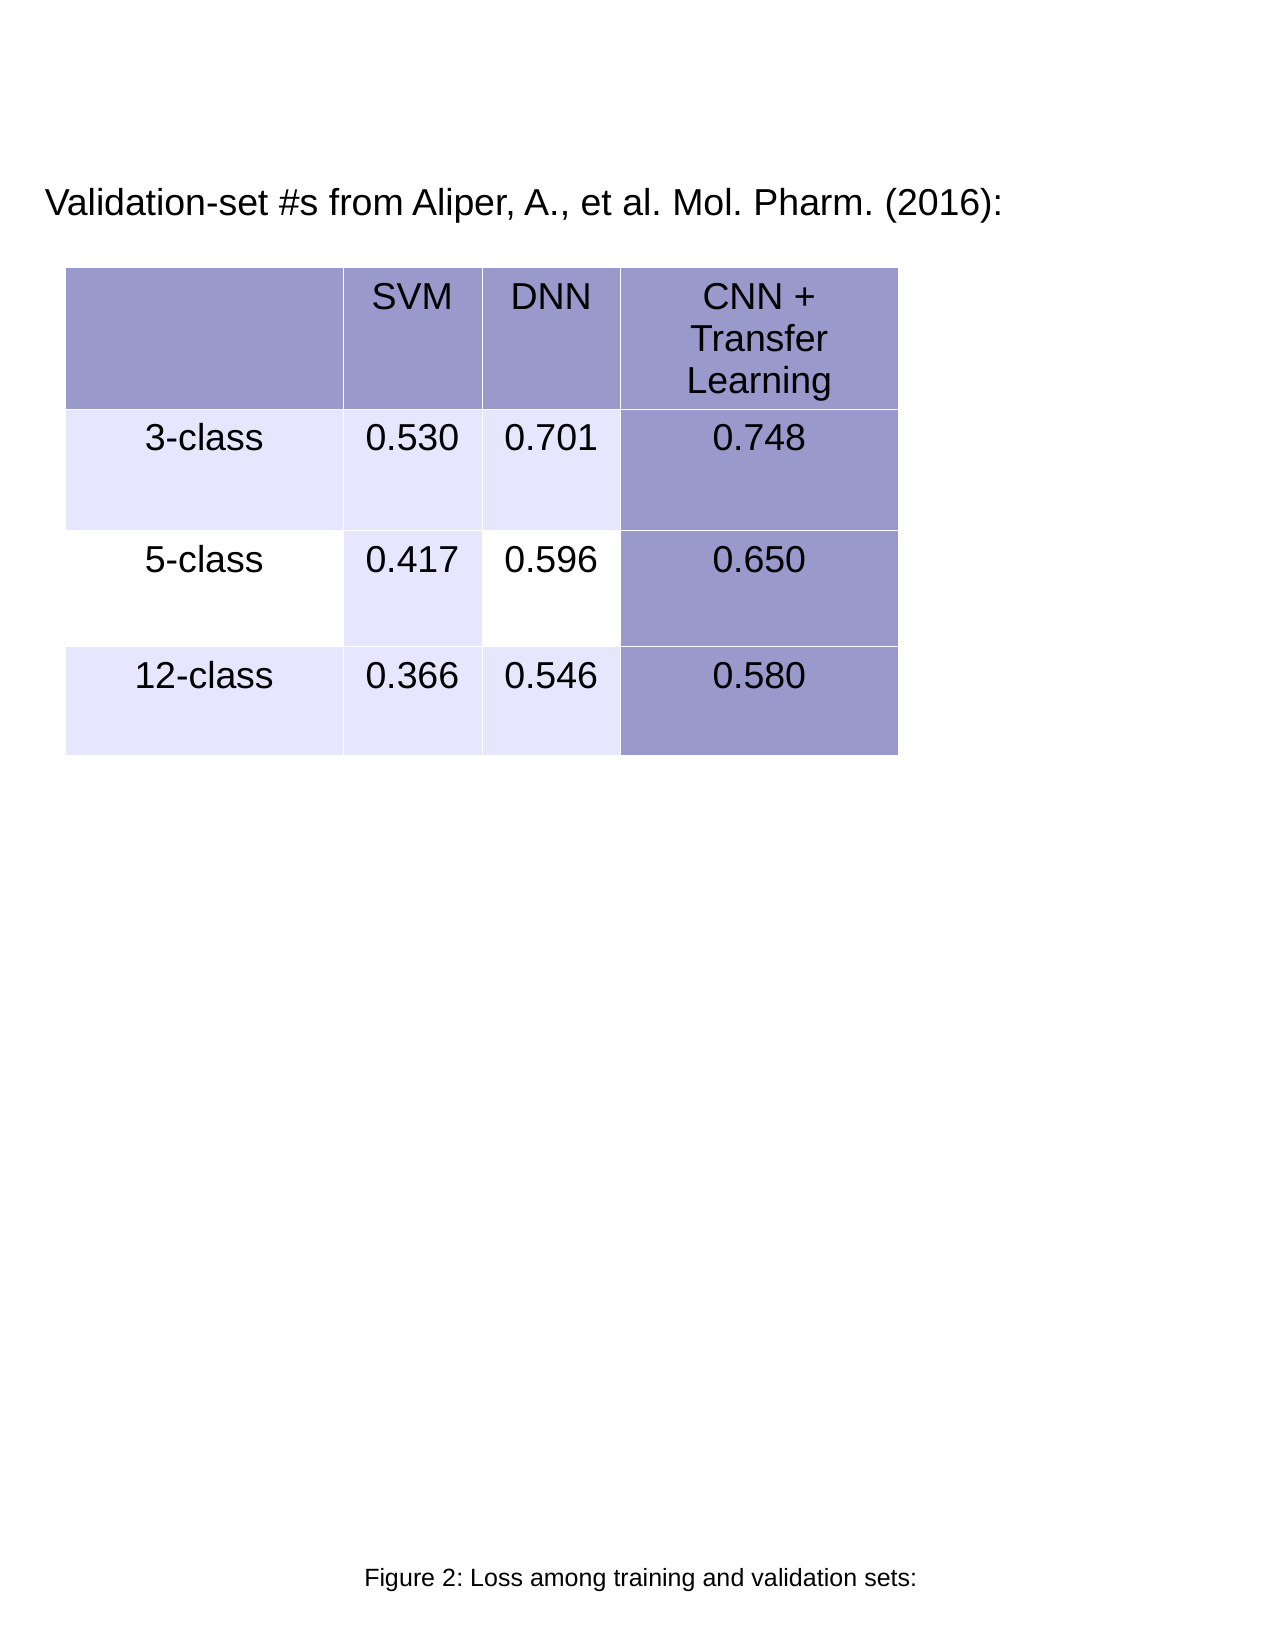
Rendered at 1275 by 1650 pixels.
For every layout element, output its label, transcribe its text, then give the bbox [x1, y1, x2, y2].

table_cell 0.650 [621, 531, 898, 646]
table_cell 0.701 [483, 410, 620, 530]
table_cell 0.366 [344, 647, 482, 755]
table_cell 0.596 [483, 531, 620, 646]
table_cell 0.546 [483, 647, 620, 755]
text_box Validation-set #s from Aliper, A., et al. Mol. Pharm. (2016): [30, 174, 1019, 316]
table_cell 5-class [66, 531, 343, 646]
table_cell 0.530 [344, 410, 482, 530]
table_header SVM [344, 268, 482, 409]
table_header [66, 268, 343, 409]
table_header DNN [483, 268, 620, 409]
table_header CNN + Transfer Learning [621, 268, 898, 409]
table_cell 3-class [66, 410, 343, 530]
table_cell 12-class [66, 647, 343, 755]
table_cell 0.748 [621, 410, 898, 530]
table_cell 0.417 [344, 531, 482, 646]
title Figure 2: Loss among training and validation sets: [7, 1545, 1275, 1611]
table_cell 0.580 [621, 647, 898, 755]
